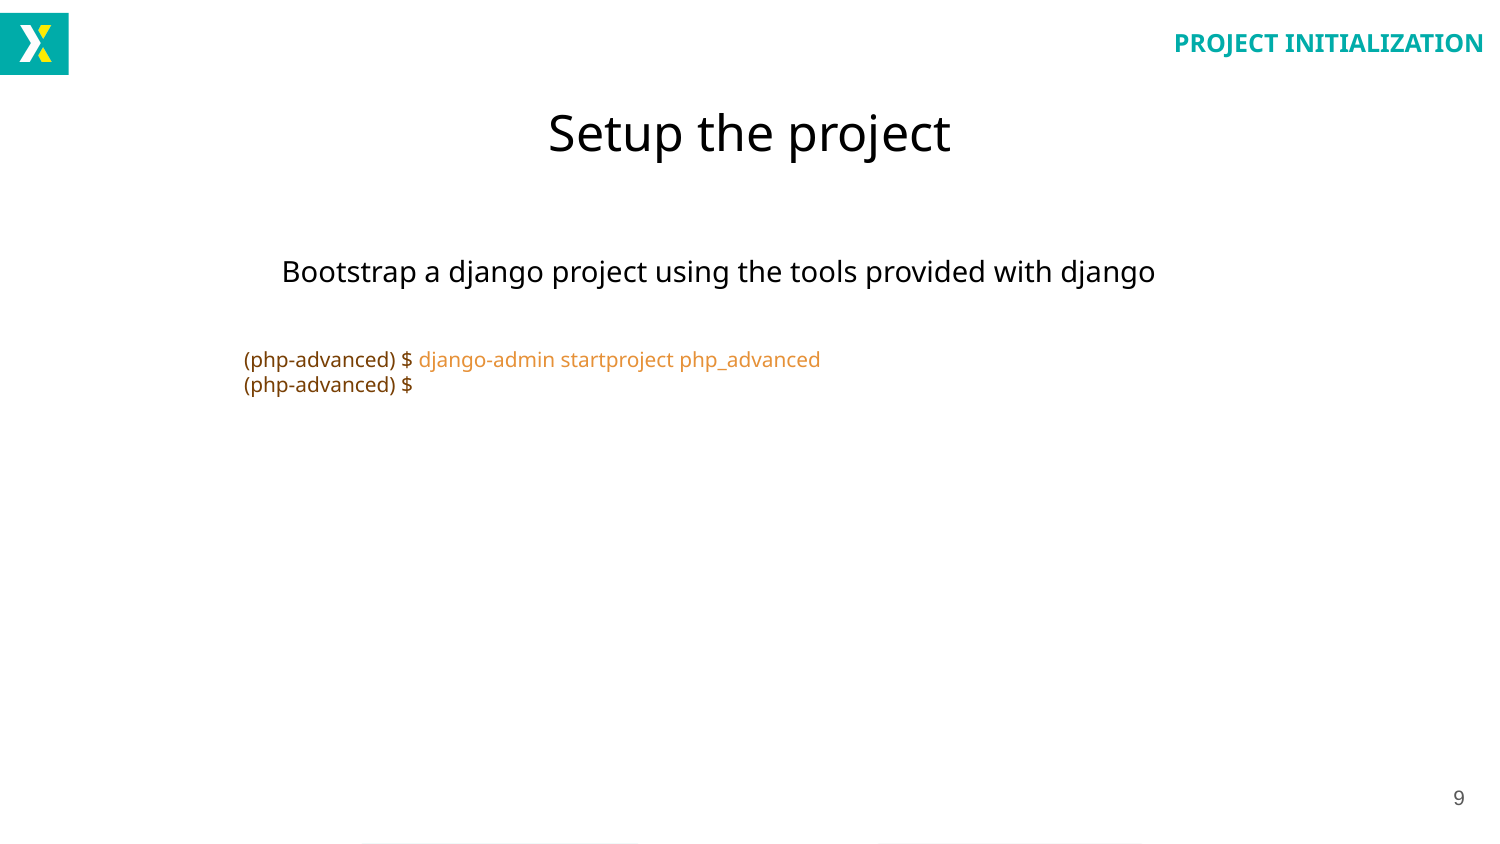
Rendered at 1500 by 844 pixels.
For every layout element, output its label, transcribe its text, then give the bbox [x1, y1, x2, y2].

picture [17, 25, 54, 62]
slide_number <number> [1389, 764, 1480, 830]
text_box (php-advanced) $ django-admin startproject php_advanced (php-advanced) $ [229, 331, 1266, 754]
text_box Bootstrap a django project using the tools provided with django [71, 220, 1367, 291]
text_box Setup the project [115, 86, 1385, 181]
